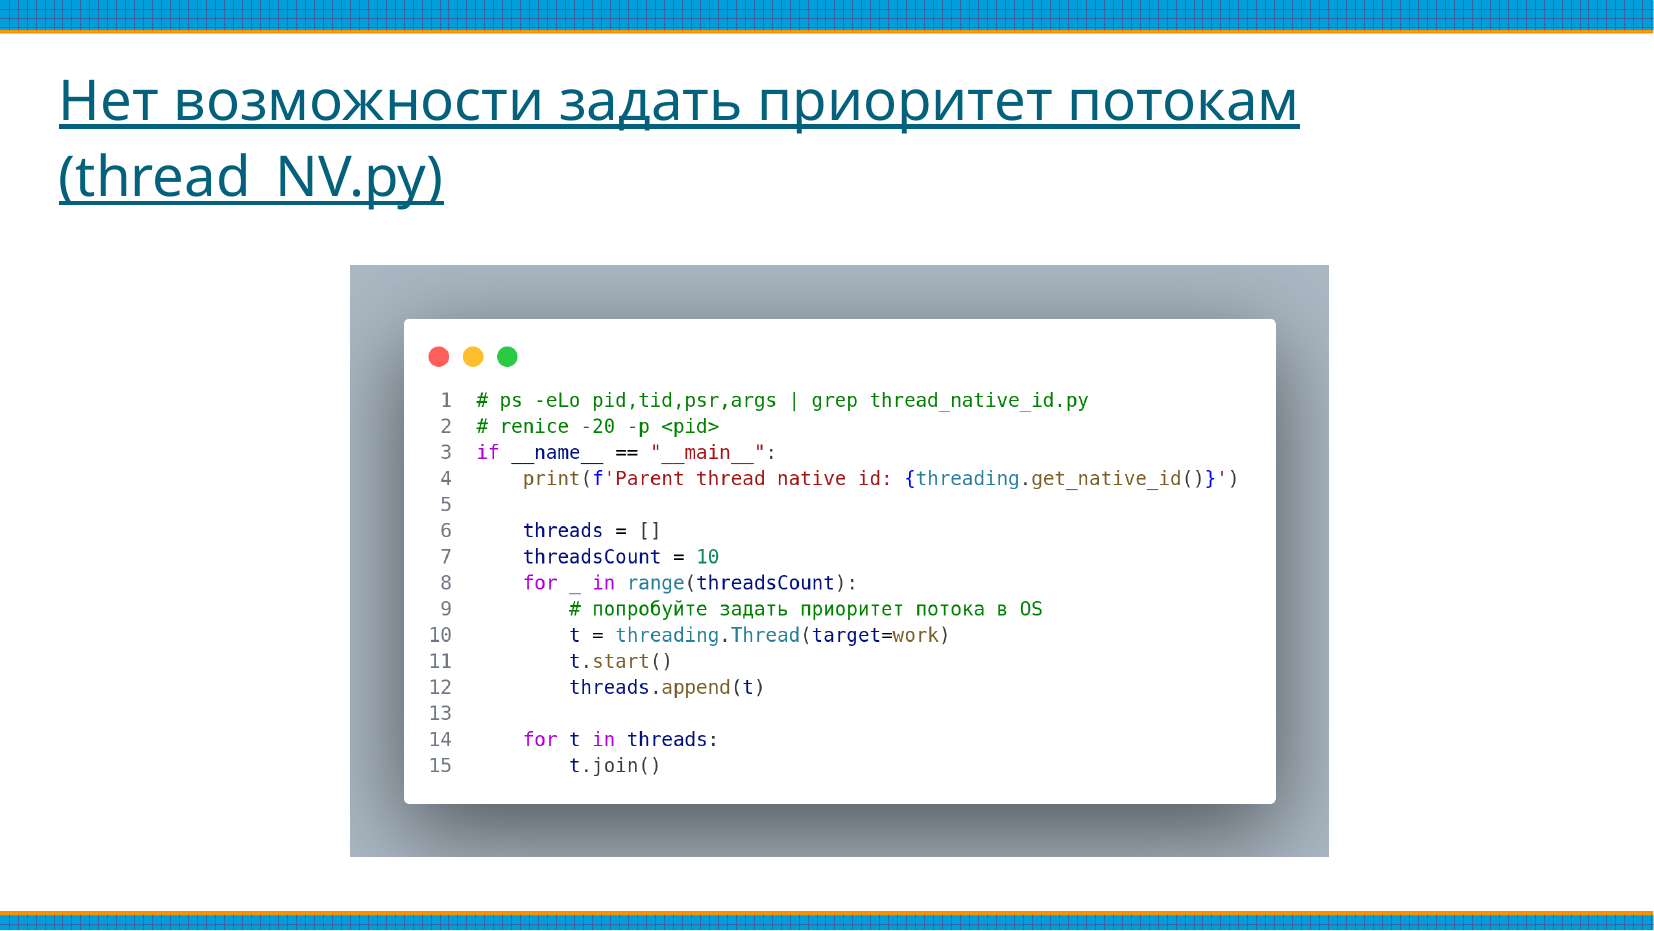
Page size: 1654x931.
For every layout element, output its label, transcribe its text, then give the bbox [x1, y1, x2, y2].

picture [350, 265, 1329, 857]
title Нет возможности задать приоритет потокам (thread_NV.py) [59, 59, 1548, 215]
